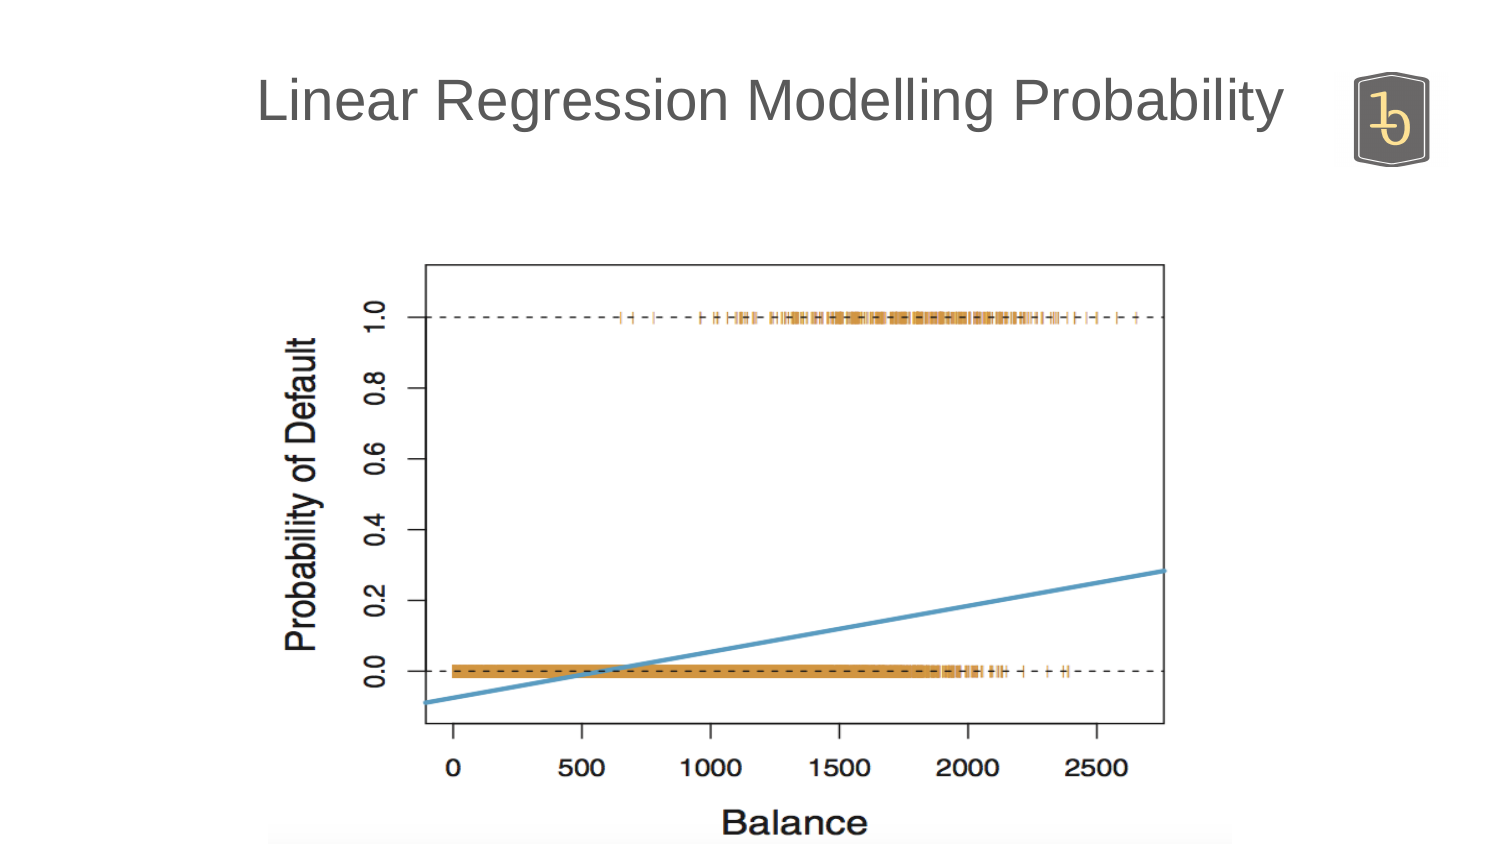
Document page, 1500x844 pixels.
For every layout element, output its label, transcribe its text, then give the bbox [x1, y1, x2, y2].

subtitle Linear Regression Modelling Probability [72, 47, 1471, 177]
picture [1334, 72, 1449, 167]
picture [268, 214, 1232, 844]
